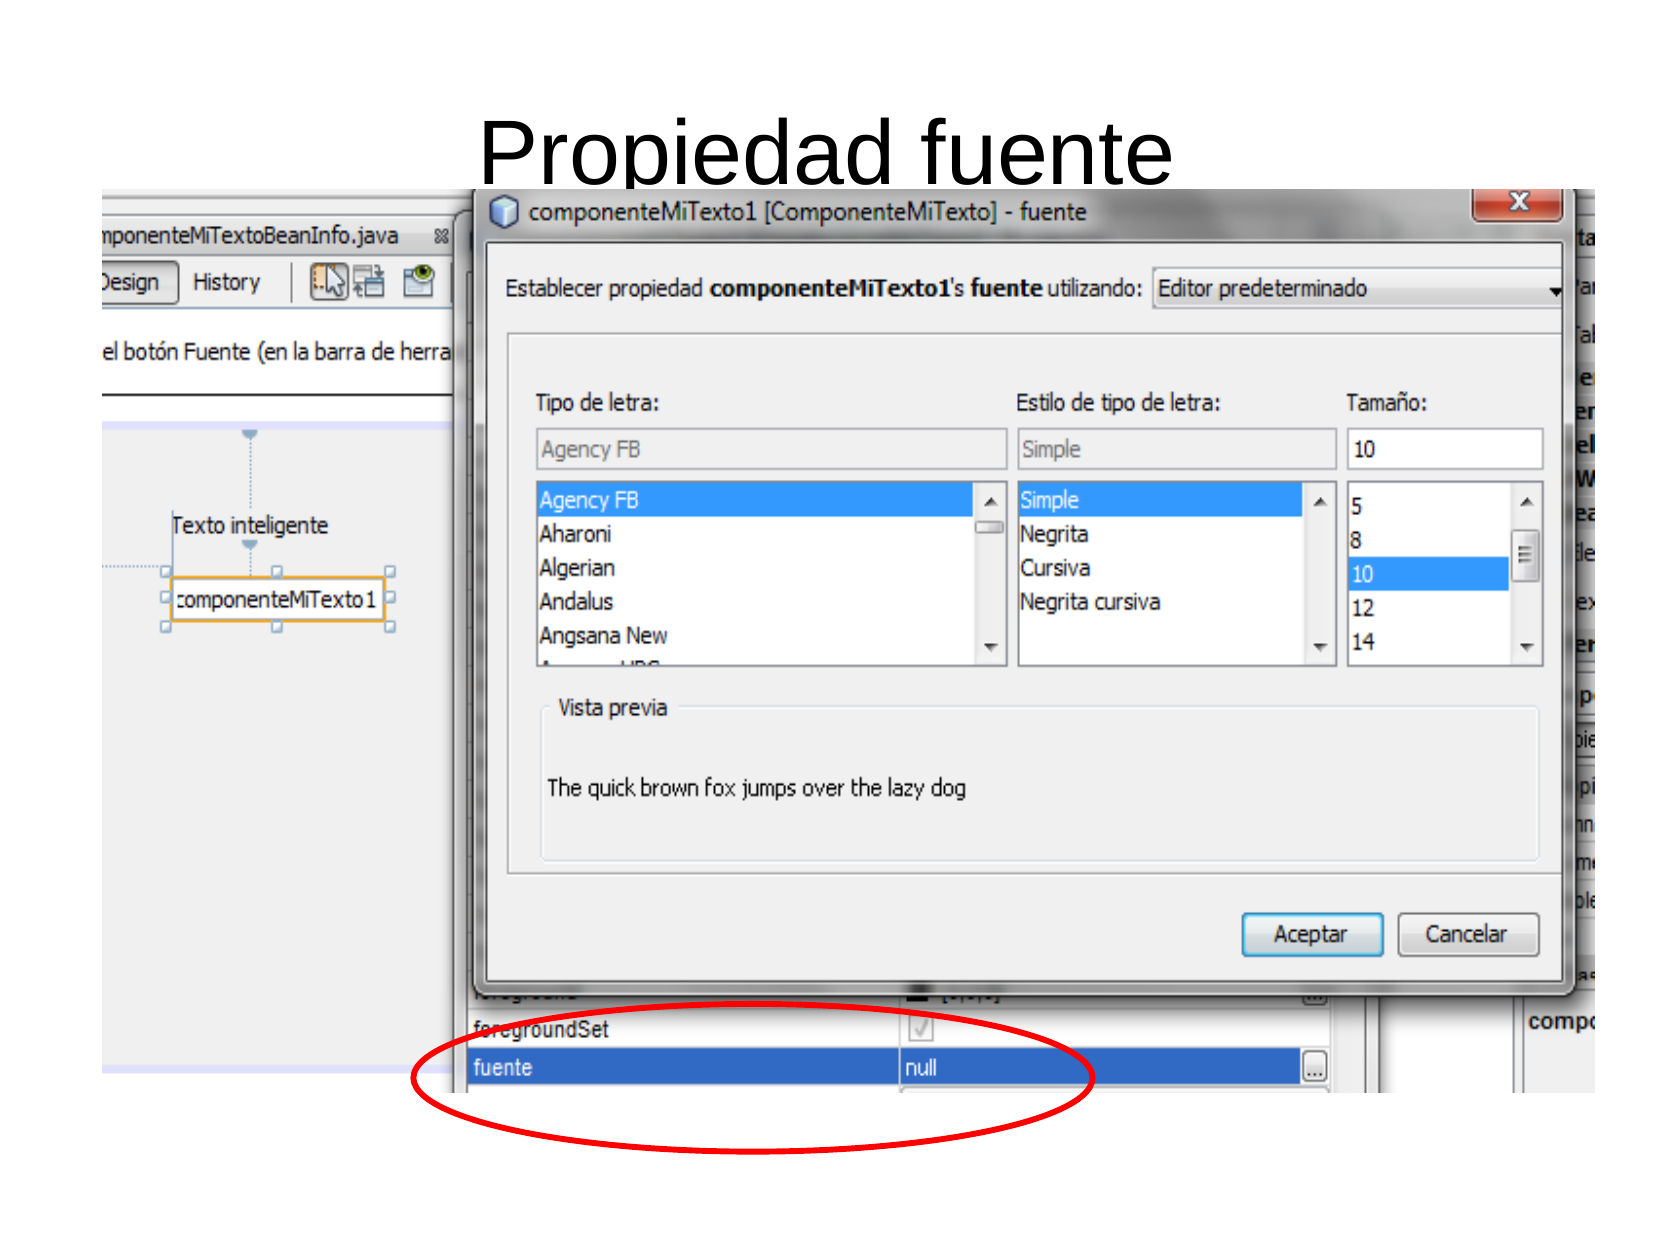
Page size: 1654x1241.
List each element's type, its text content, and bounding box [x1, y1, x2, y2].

title Propiedad fuente [82, 49, 1571, 257]
picture [417, 1007, 1089, 1093]
picture [102, 189, 1595, 1093]
